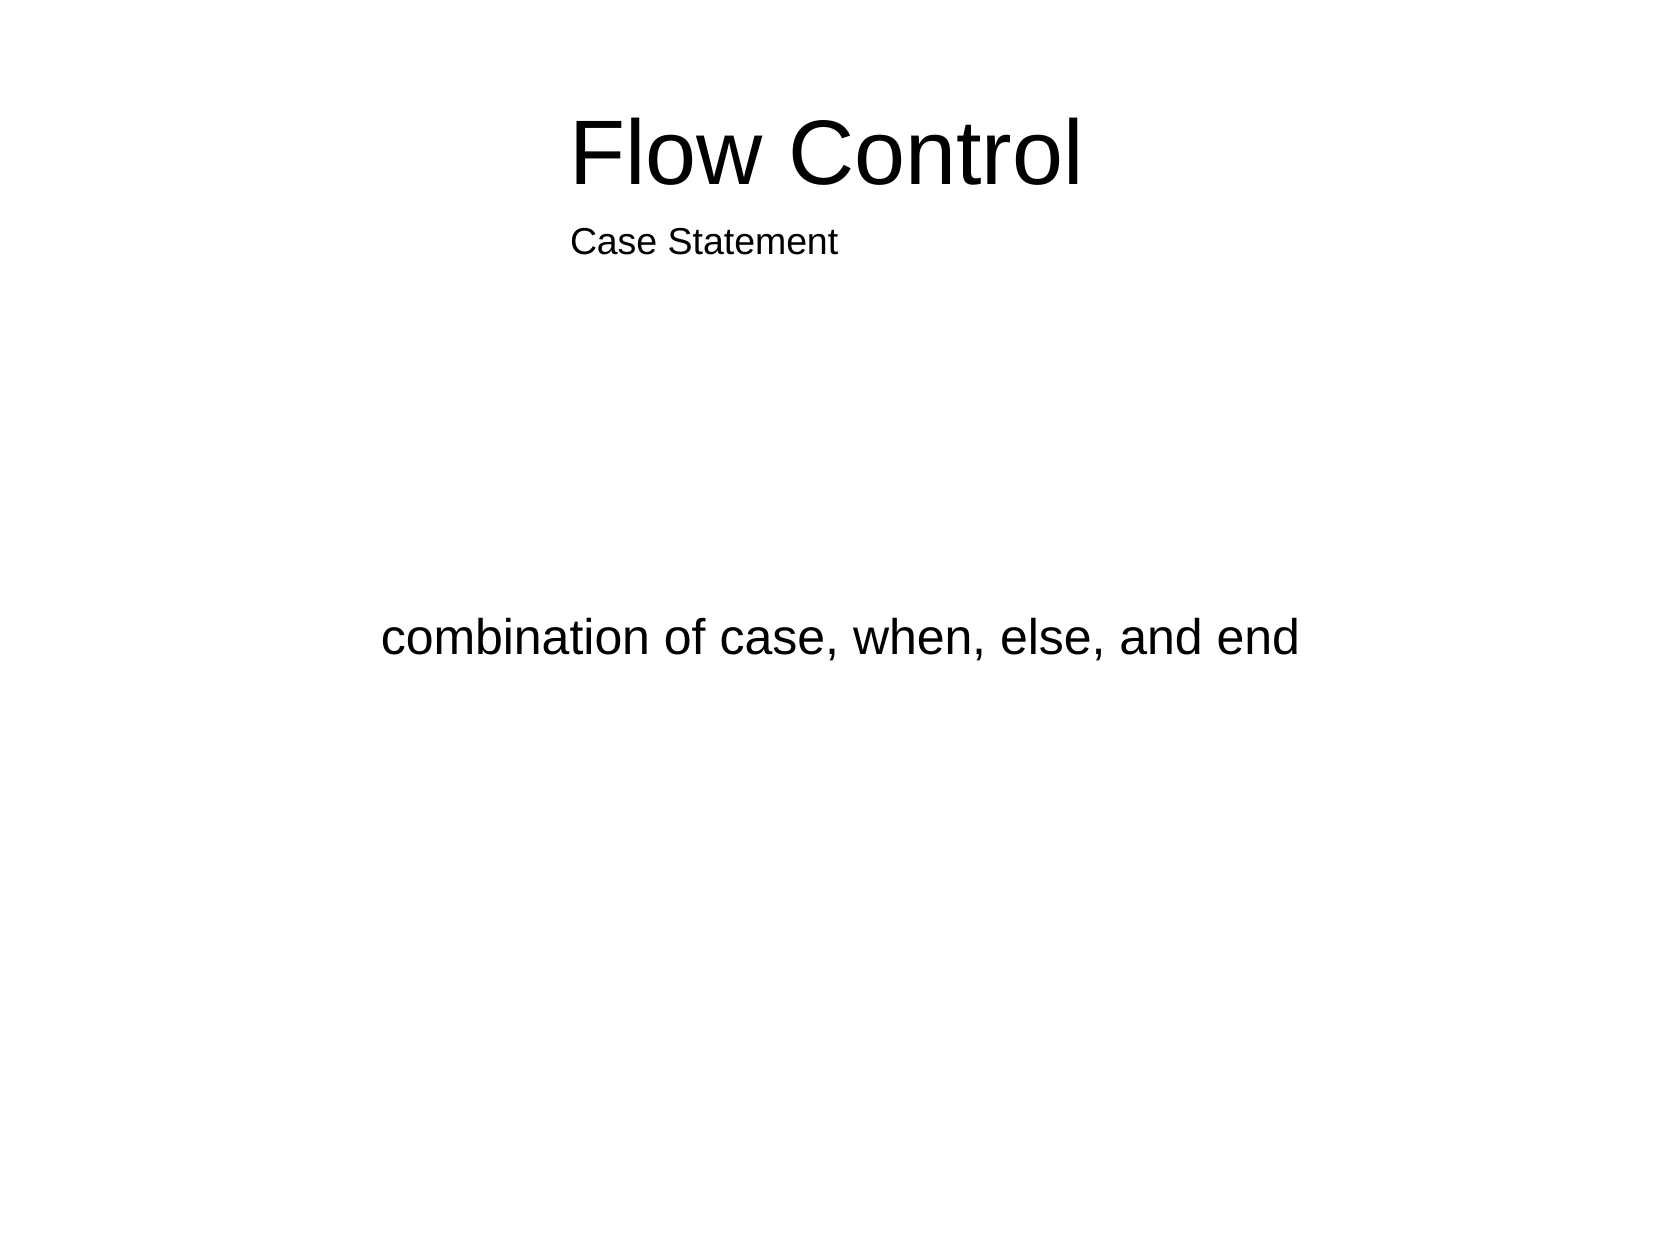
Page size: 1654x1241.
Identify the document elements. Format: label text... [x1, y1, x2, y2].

text_box combination of case, when, else, and end [366, 602, 1329, 676]
title Flow Control [82, 49, 1571, 257]
text_box Case Statement [555, 212, 910, 284]
